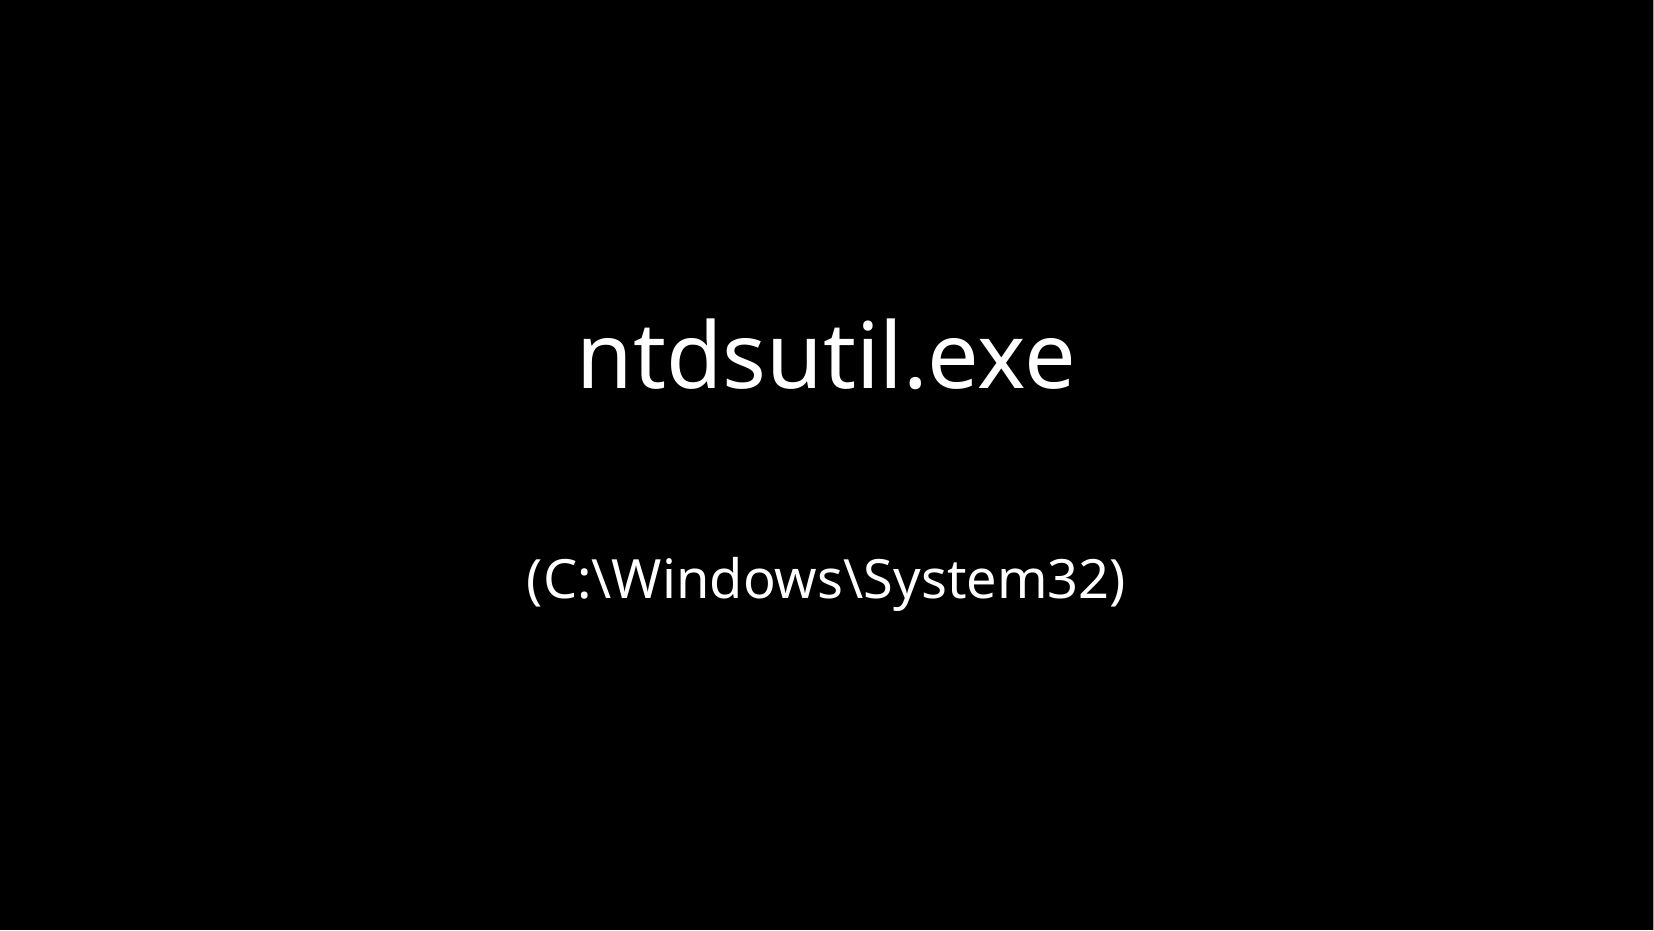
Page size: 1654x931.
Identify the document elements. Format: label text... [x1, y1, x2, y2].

title ntdsutil.exe (C:\Windows\System32) [82, 308, 1571, 597]
